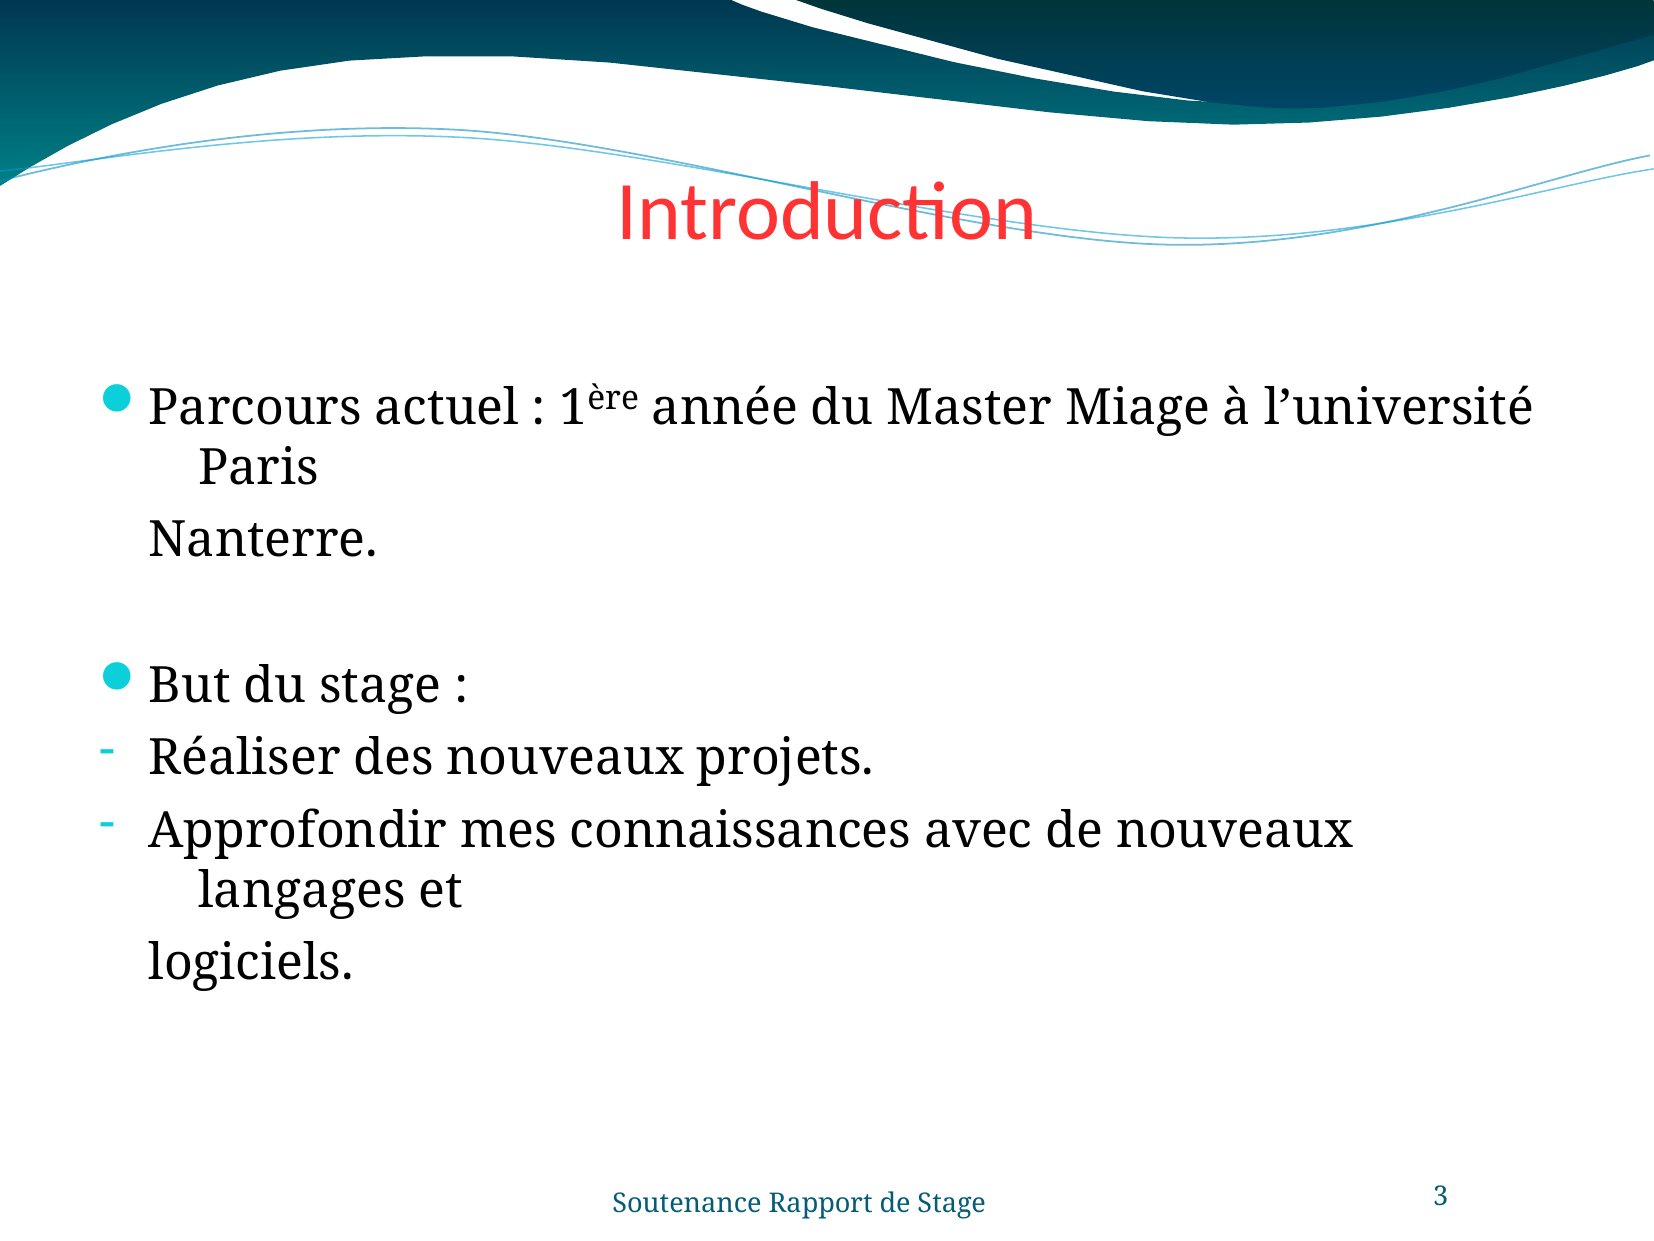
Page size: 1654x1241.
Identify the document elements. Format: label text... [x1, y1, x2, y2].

text_box <numéro> [1433, 1149, 1571, 1216]
list Parcours actuel : 1ère année du Master Miage à l’université Paris Nanterre. But du stage : Réaliser des nouveaux projets. Approfondir mes connaissances avec de nouveaux langages et logiciels. [82, 366, 1571, 1086]
title Introduction [82, 49, 1571, 257]
text_box Soutenance Rapport de Stage [496, 1151, 1103, 1218]
